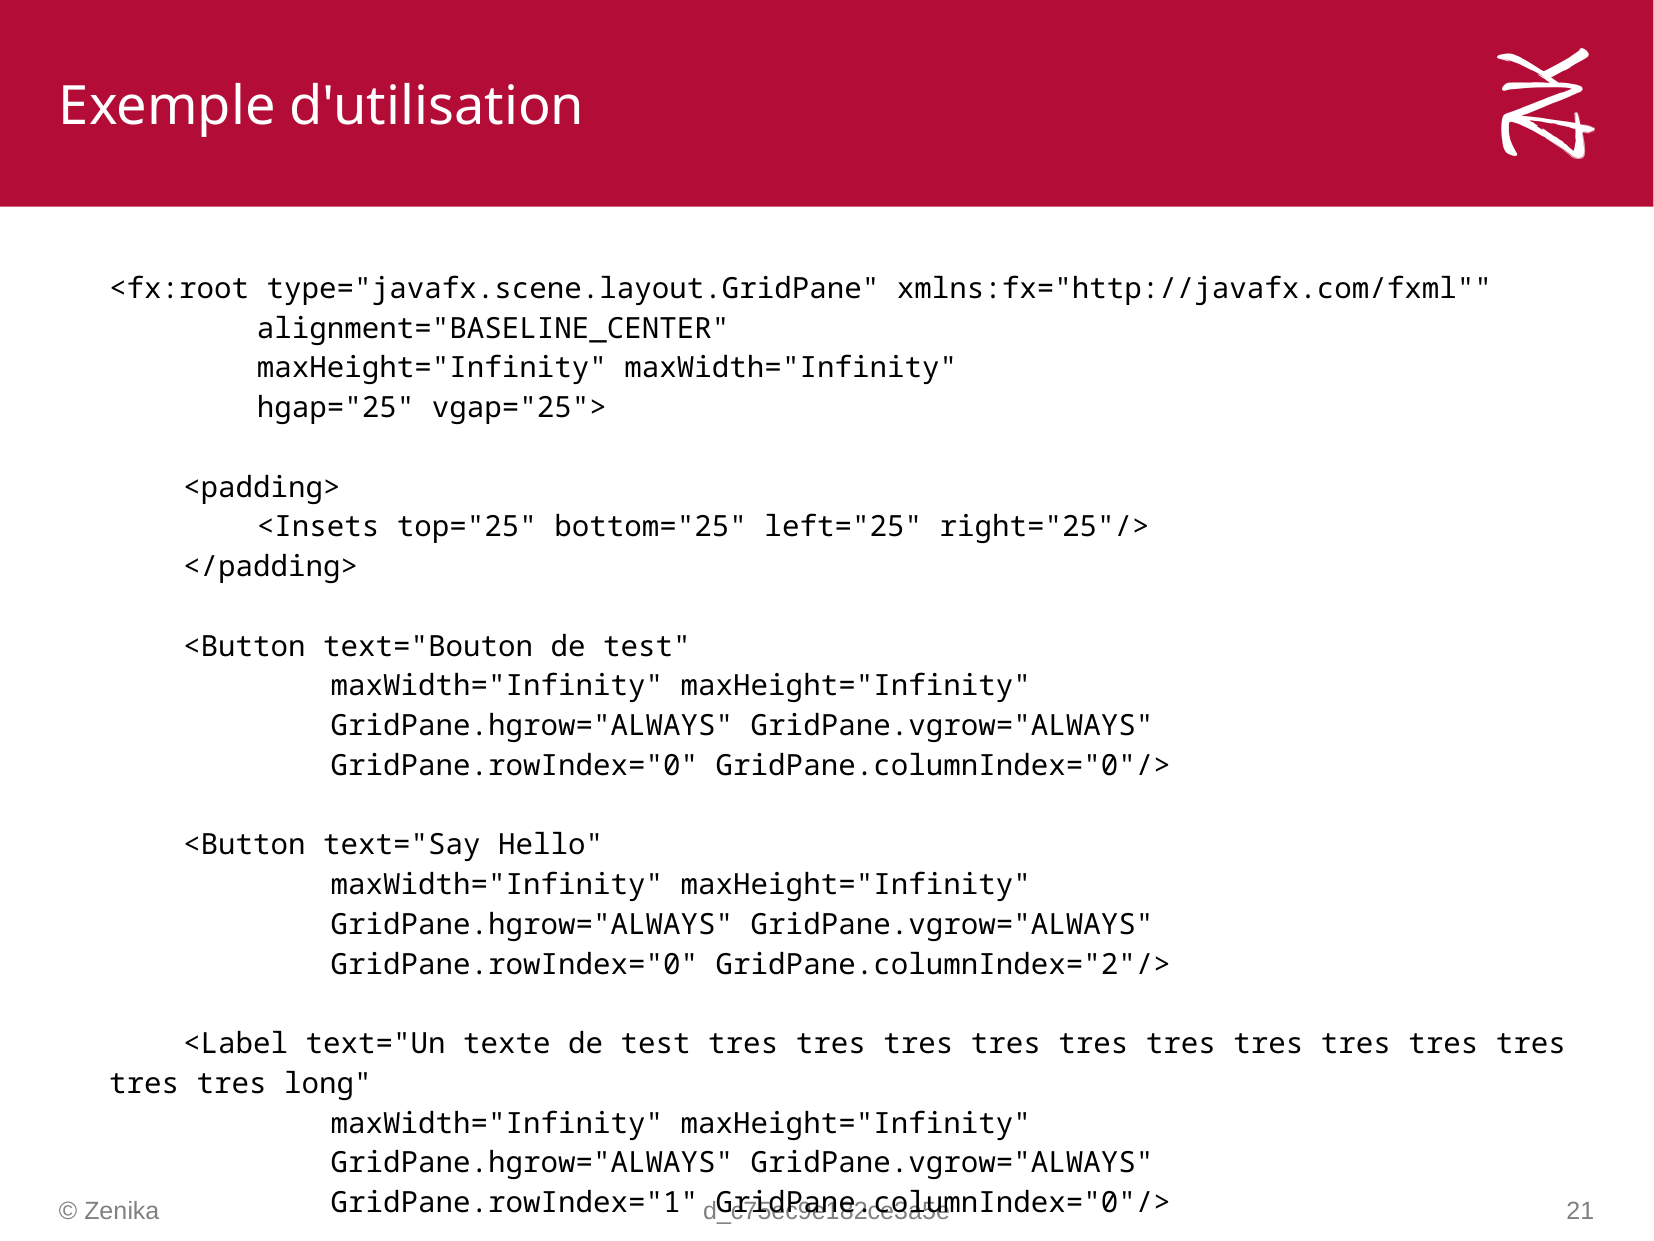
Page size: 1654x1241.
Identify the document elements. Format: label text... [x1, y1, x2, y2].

title Exemple d'utilisation [59, 29, 1595, 178]
text_box <fx:root type="javafx.scene.layout.GridPane" xmlns:fx="http://javafx.com/fxml"" alignment="BASELINE_CENTER" maxHeight="Infinity" maxWidth="Infinity" hgap="25" vgap="25"> <padding> <Insets top="25" bottom="25" left="25" right="25"/> </padding> <Button text="Bouton de test" maxWidth="Infinity" maxHeight="Infinity" GridPane.hgrow="ALWAYS" GridPane.vgrow="ALWAYS" GridPane.rowIndex="0" GridPane.columnIndex="0"/> <Button text="Say Hello" maxWidth="Infinity" maxHeight="Infinity" GridPane.hgrow="ALWAYS" GridPane.vgrow="ALWAYS" GridPane.rowIndex="0" GridPane.columnIndex="2"/> <Label text="Un texte de test tres tres tres tres tres tres tres tres tres tres tres tres long" maxWidth="Infinity" maxHeight="Infinity" GridPane.hgrow="ALWAYS" GridPane.vgrow="ALWAYS" GridPane.rowIndex="1" GridPane.columnIndex="0"/> </fx:root> [94, 259, 1595, 1131]
